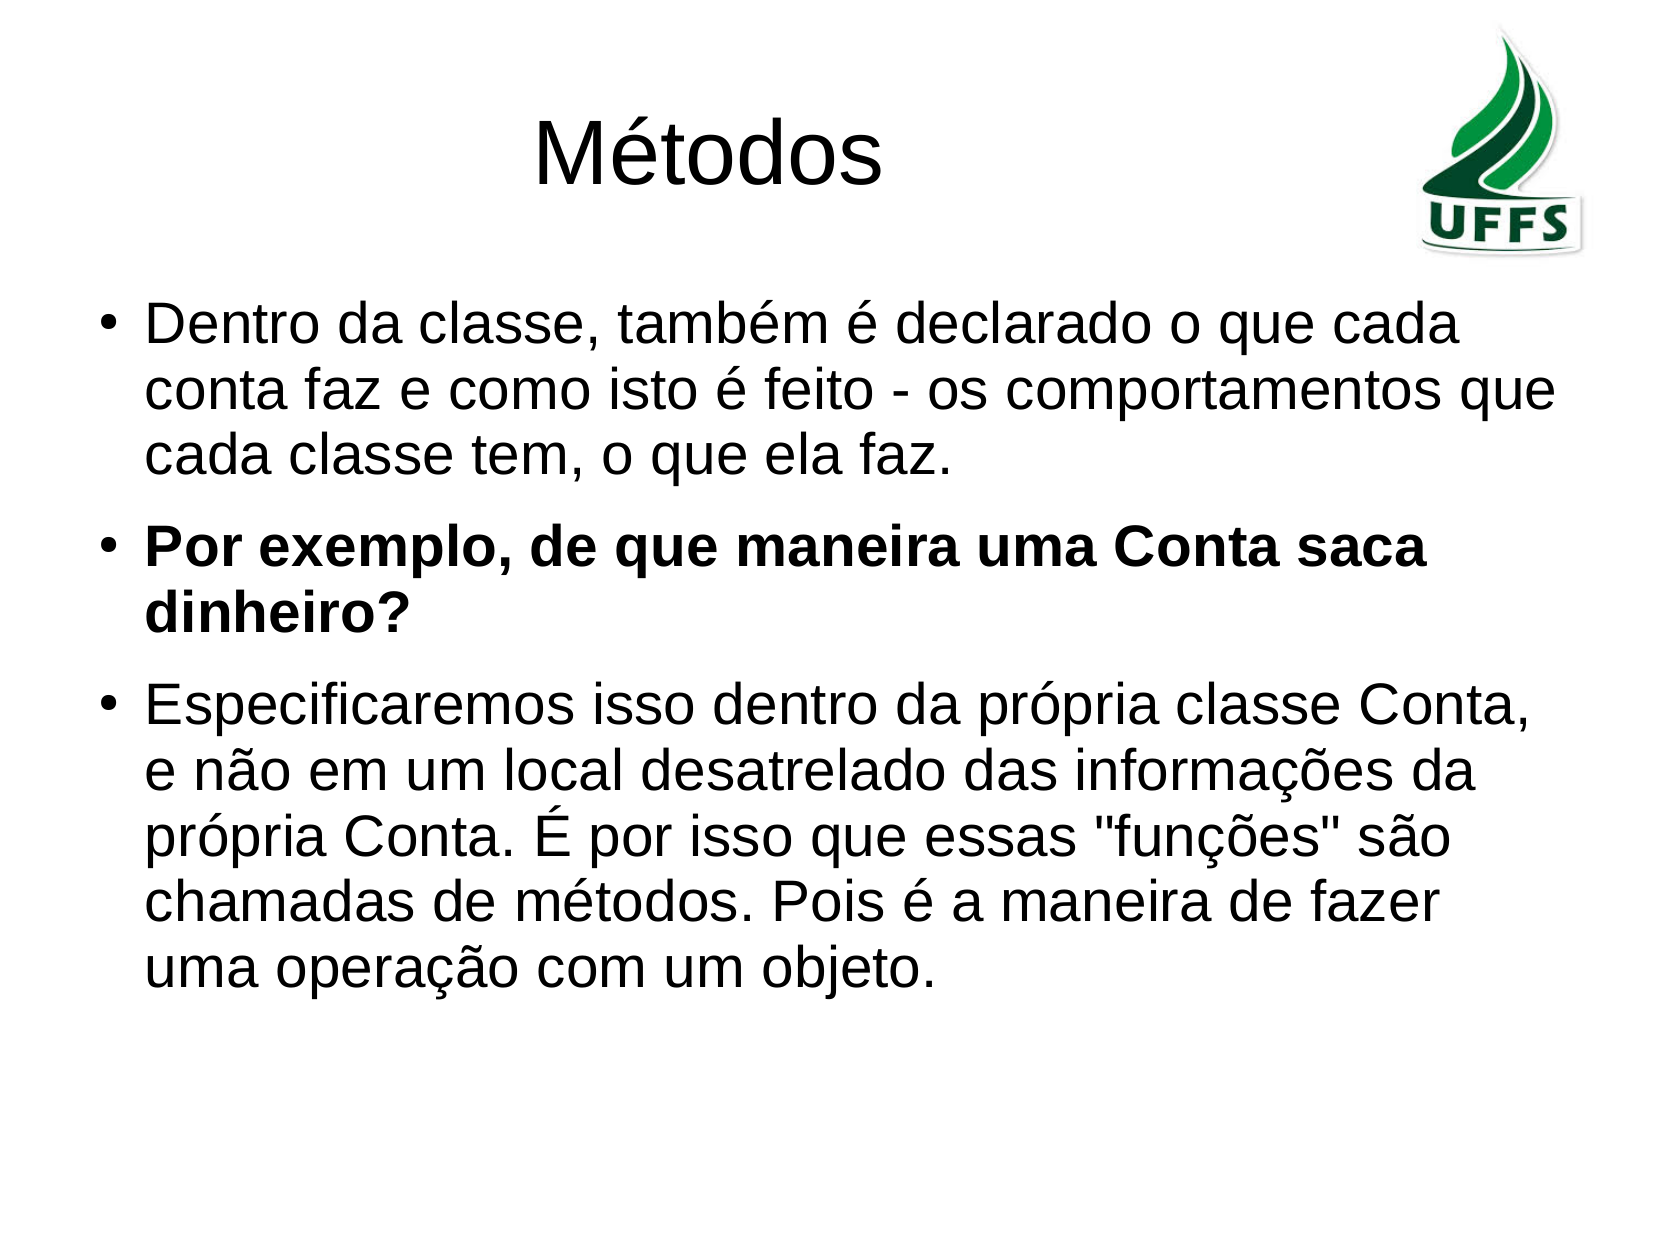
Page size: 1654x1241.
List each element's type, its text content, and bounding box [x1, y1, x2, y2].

title Métodos [82, 49, 1335, 257]
list Dentro da classe, também é declarado o que cada conta faz e como isto é feito - os comportamentos que cada classe tem, o que ela faz. Por exemplo, de que maneira uma Conta saca dinheiro? Especificaremos isso dentro da própria classe Conta, e não em um local desatrelado das informações da própria Conta. É por isso que essas "funções" são chamadas de métodos. Pois é a maneira de fazer uma operação com um objeto. [82, 290, 1571, 1010]
picture [1381, 20, 1624, 272]
